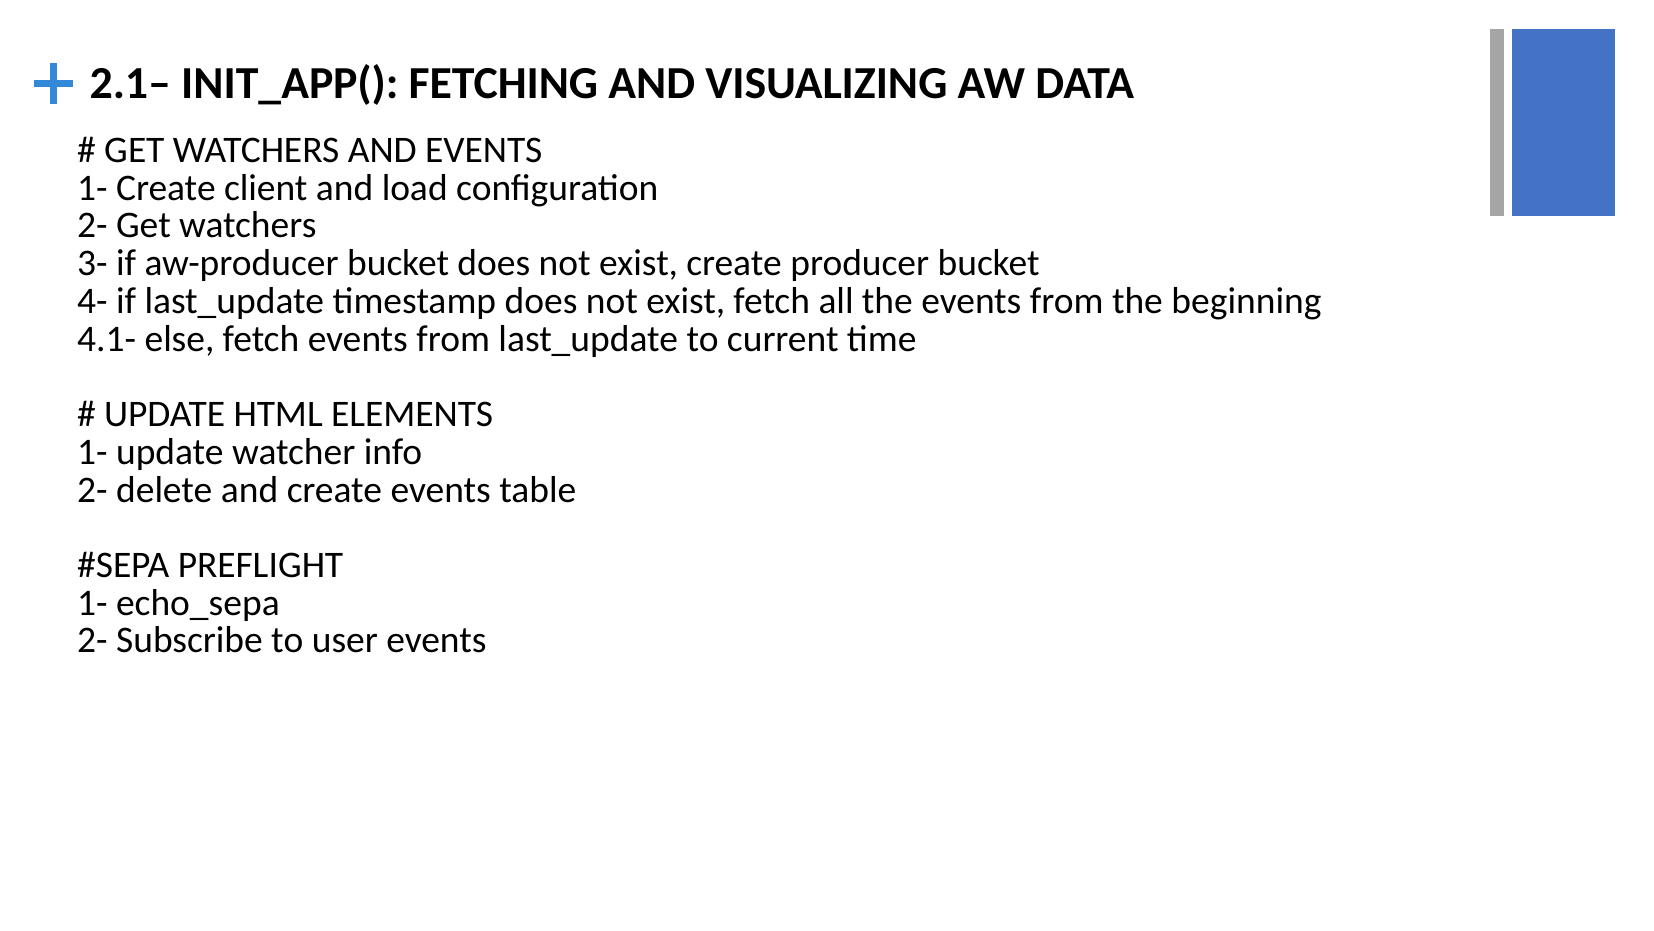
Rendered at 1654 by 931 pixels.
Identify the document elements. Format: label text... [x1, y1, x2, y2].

text_box [34, 63, 73, 104]
text_box 2.1– INIT_APP(): FETCHING AND VISUALIZING AW DATA [74, 56, 1255, 118]
text_box # GET WATCHERS AND EVENTS 1- Create client and load configuration 2- Get watchers 3- if aw-producer bucket does not exist, create producer bucket 4- if last_update timestamp does not exist, fetch all the events from the beginning 4.1- else, fetch events from last_update to current time # UPDATE HTML ELEMENTS 1- update watcher info 2- delete and create events table #SEPA PREFLIGHT 1- echo_sepa 2- Subscribe to user events [62, 126, 1477, 897]
text_box [1490, 29, 1504, 216]
text_box [1512, 29, 1615, 216]
